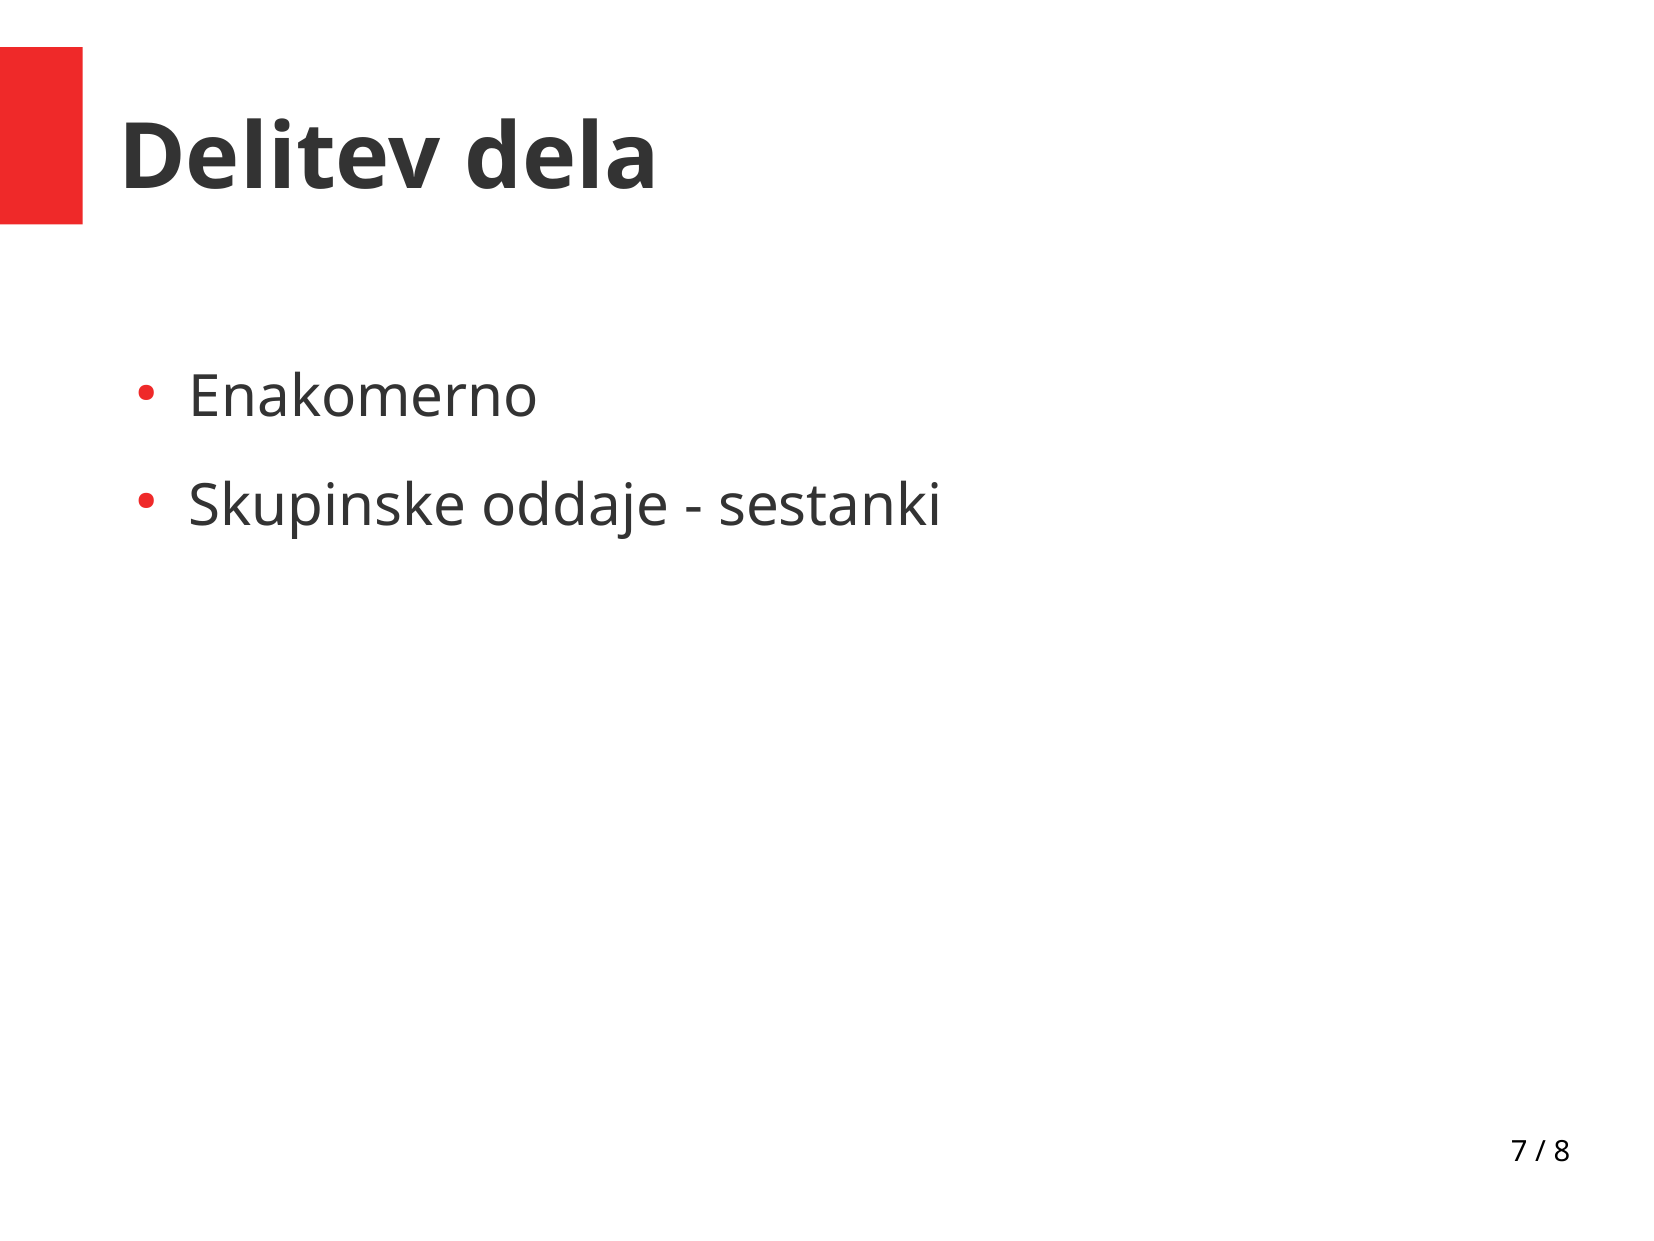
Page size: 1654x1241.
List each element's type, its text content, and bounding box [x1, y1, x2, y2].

list Enakomerno Skupinske oddaje - sestanki [118, 354, 1535, 1074]
title Delitev dela [118, 49, 1571, 257]
